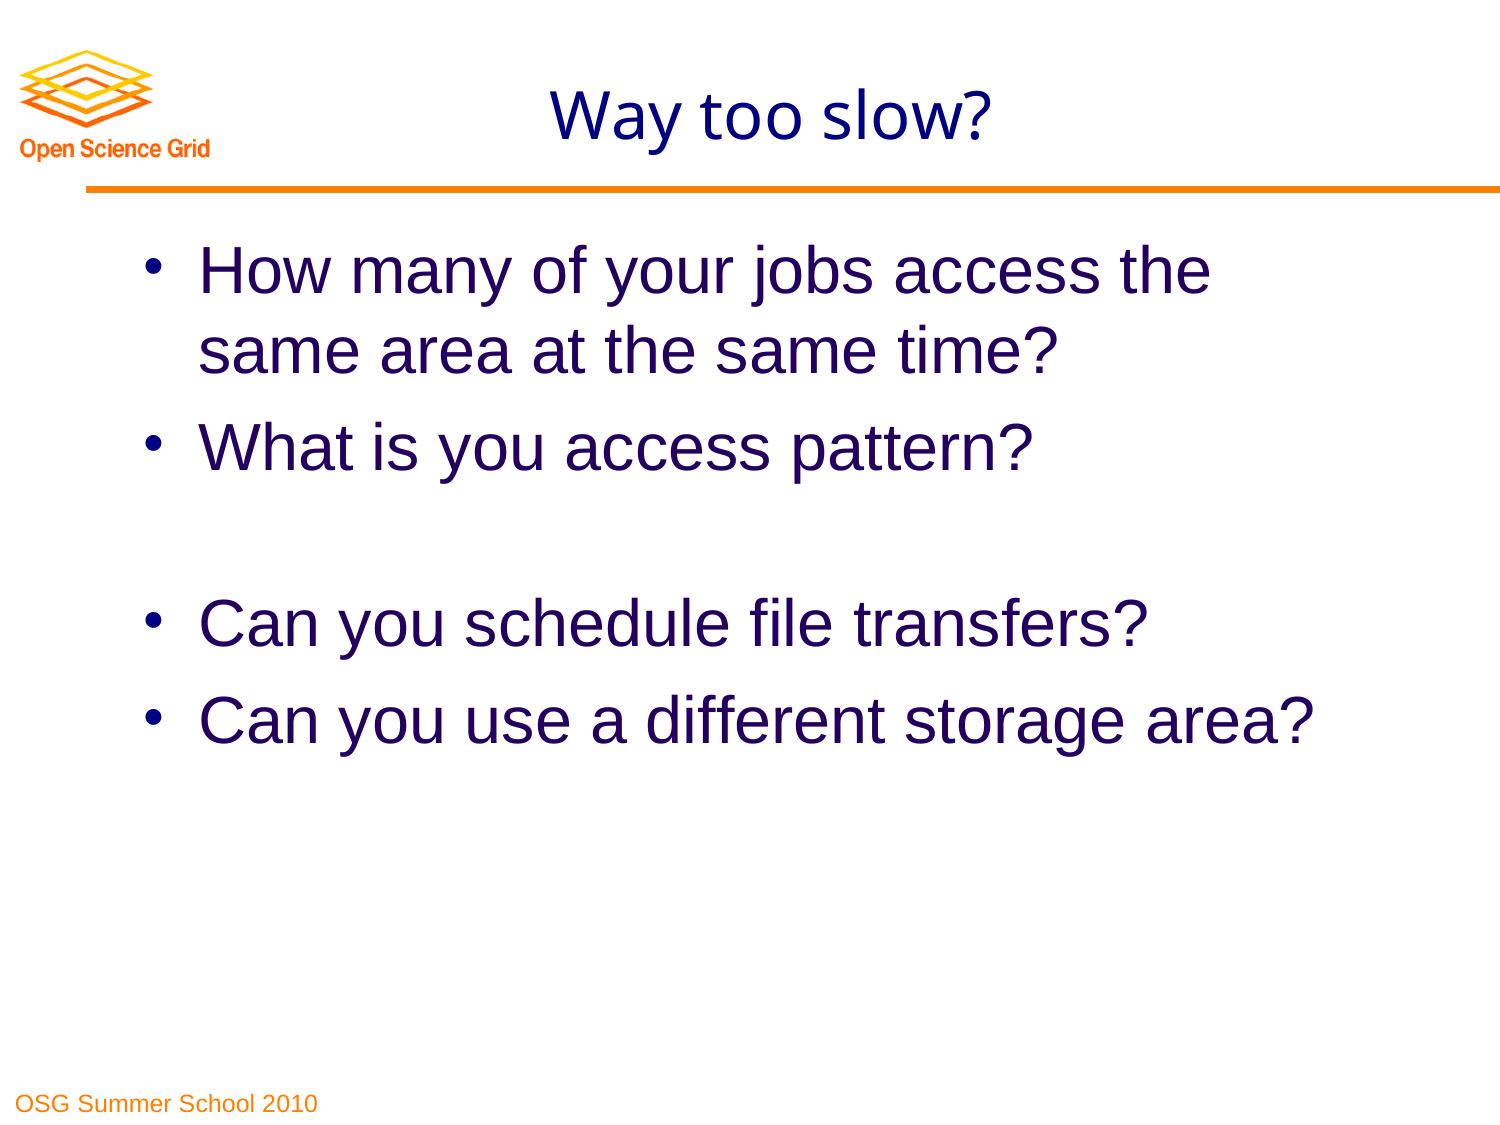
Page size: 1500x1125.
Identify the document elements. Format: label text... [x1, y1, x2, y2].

picture [0, 27, 201, 179]
list How many of your jobs access the same area at the same time? What is you access pattern? Can you schedule file transfers? Can you use a different storage area? [127, 218, 1403, 962]
title Way too slow? [201, 18, 1342, 207]
